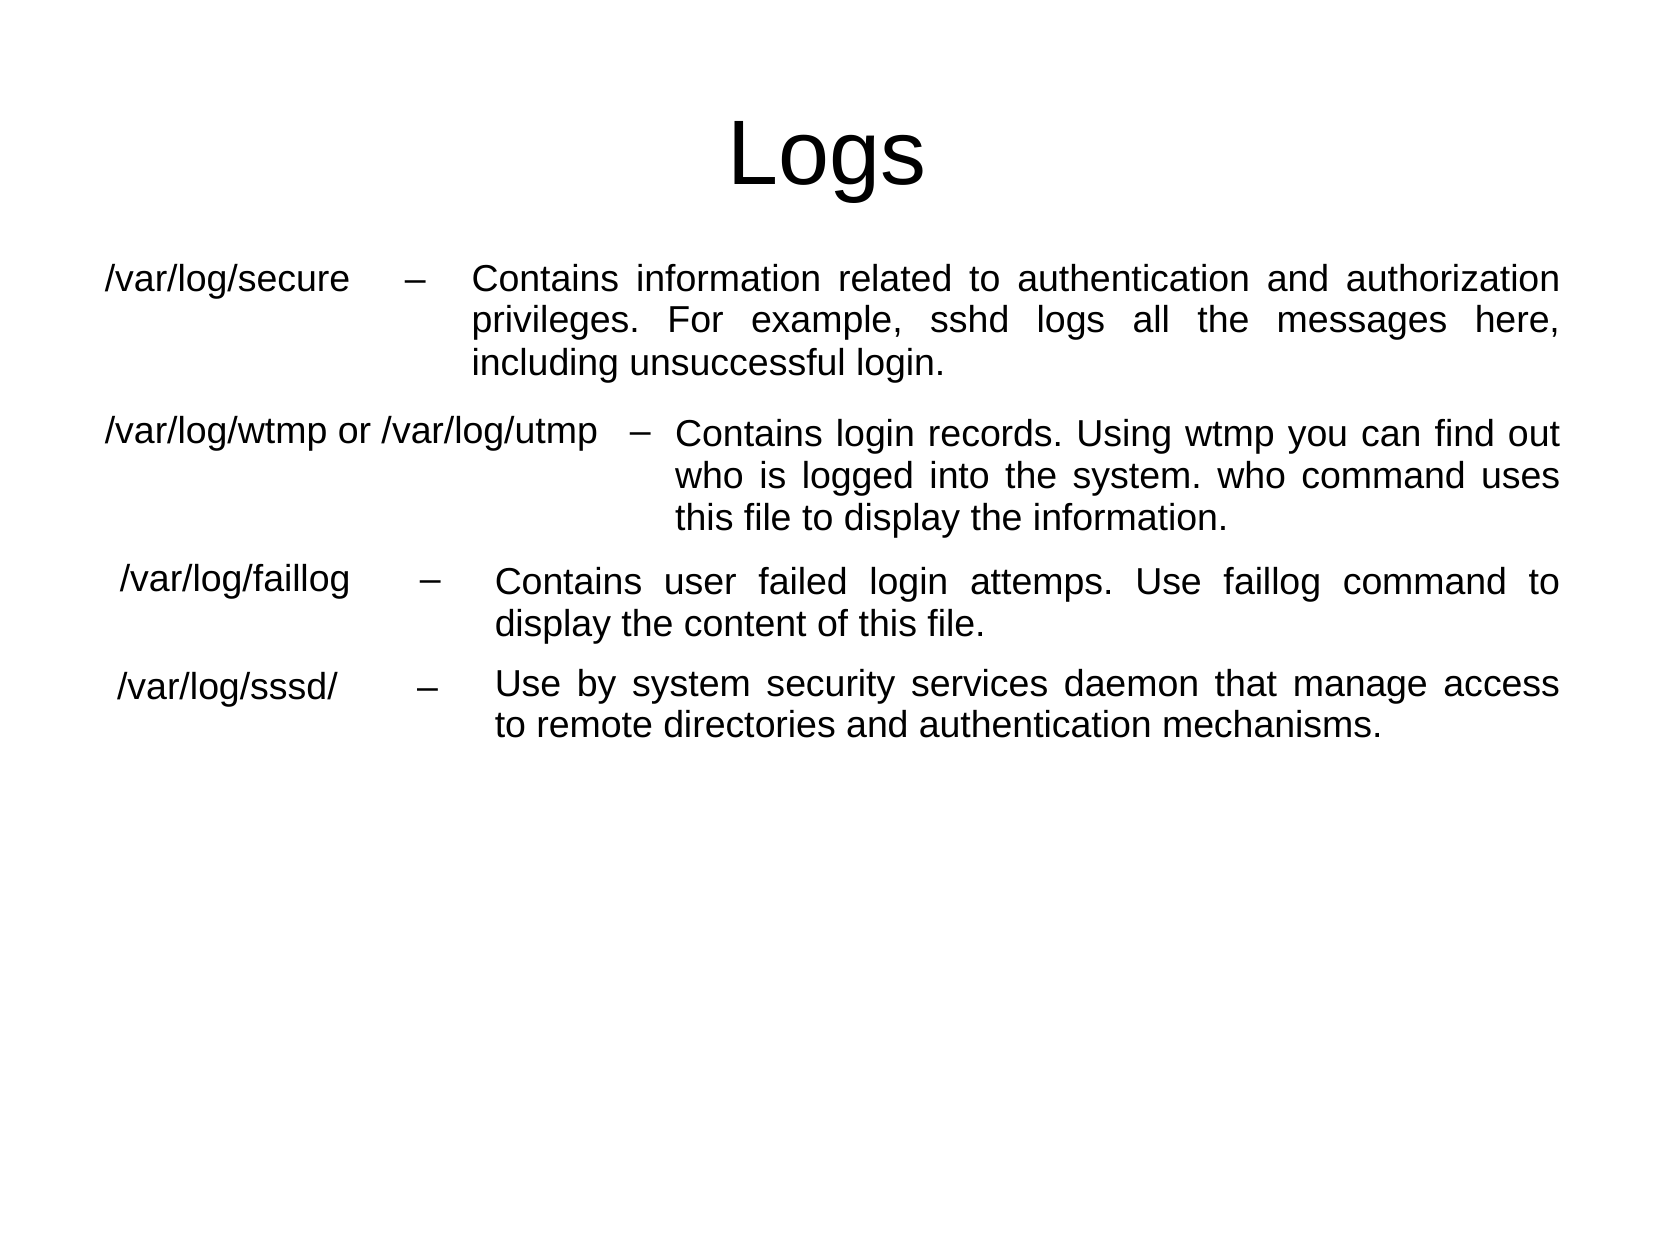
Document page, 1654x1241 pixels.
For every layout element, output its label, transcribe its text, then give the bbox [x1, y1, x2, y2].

text_box Contains information related to authentication and authorization privileges. For example, sshd logs all the messages here, including unsuccessful login. [456, 249, 1576, 391]
text_box /var/log/sssd/ – [102, 657, 480, 715]
text_box /var/log/secure – [90, 249, 456, 307]
text_box Contains user failed login attemps. Use faillog command to display the content of this file. [480, 552, 1576, 652]
text_box /var/log/wtmp or /var/log/utmp – [90, 402, 676, 460]
text_box /var/log/faillog – [105, 549, 466, 607]
title Logs [82, 49, 1571, 257]
text_box Use by system security services daemon that manage access to remote directories and authentication mechanisms. [480, 654, 1576, 754]
text_box Contains login records. Using wtmp you can find out who is logged into the system. who command uses this file to display the information. [660, 405, 1576, 547]
